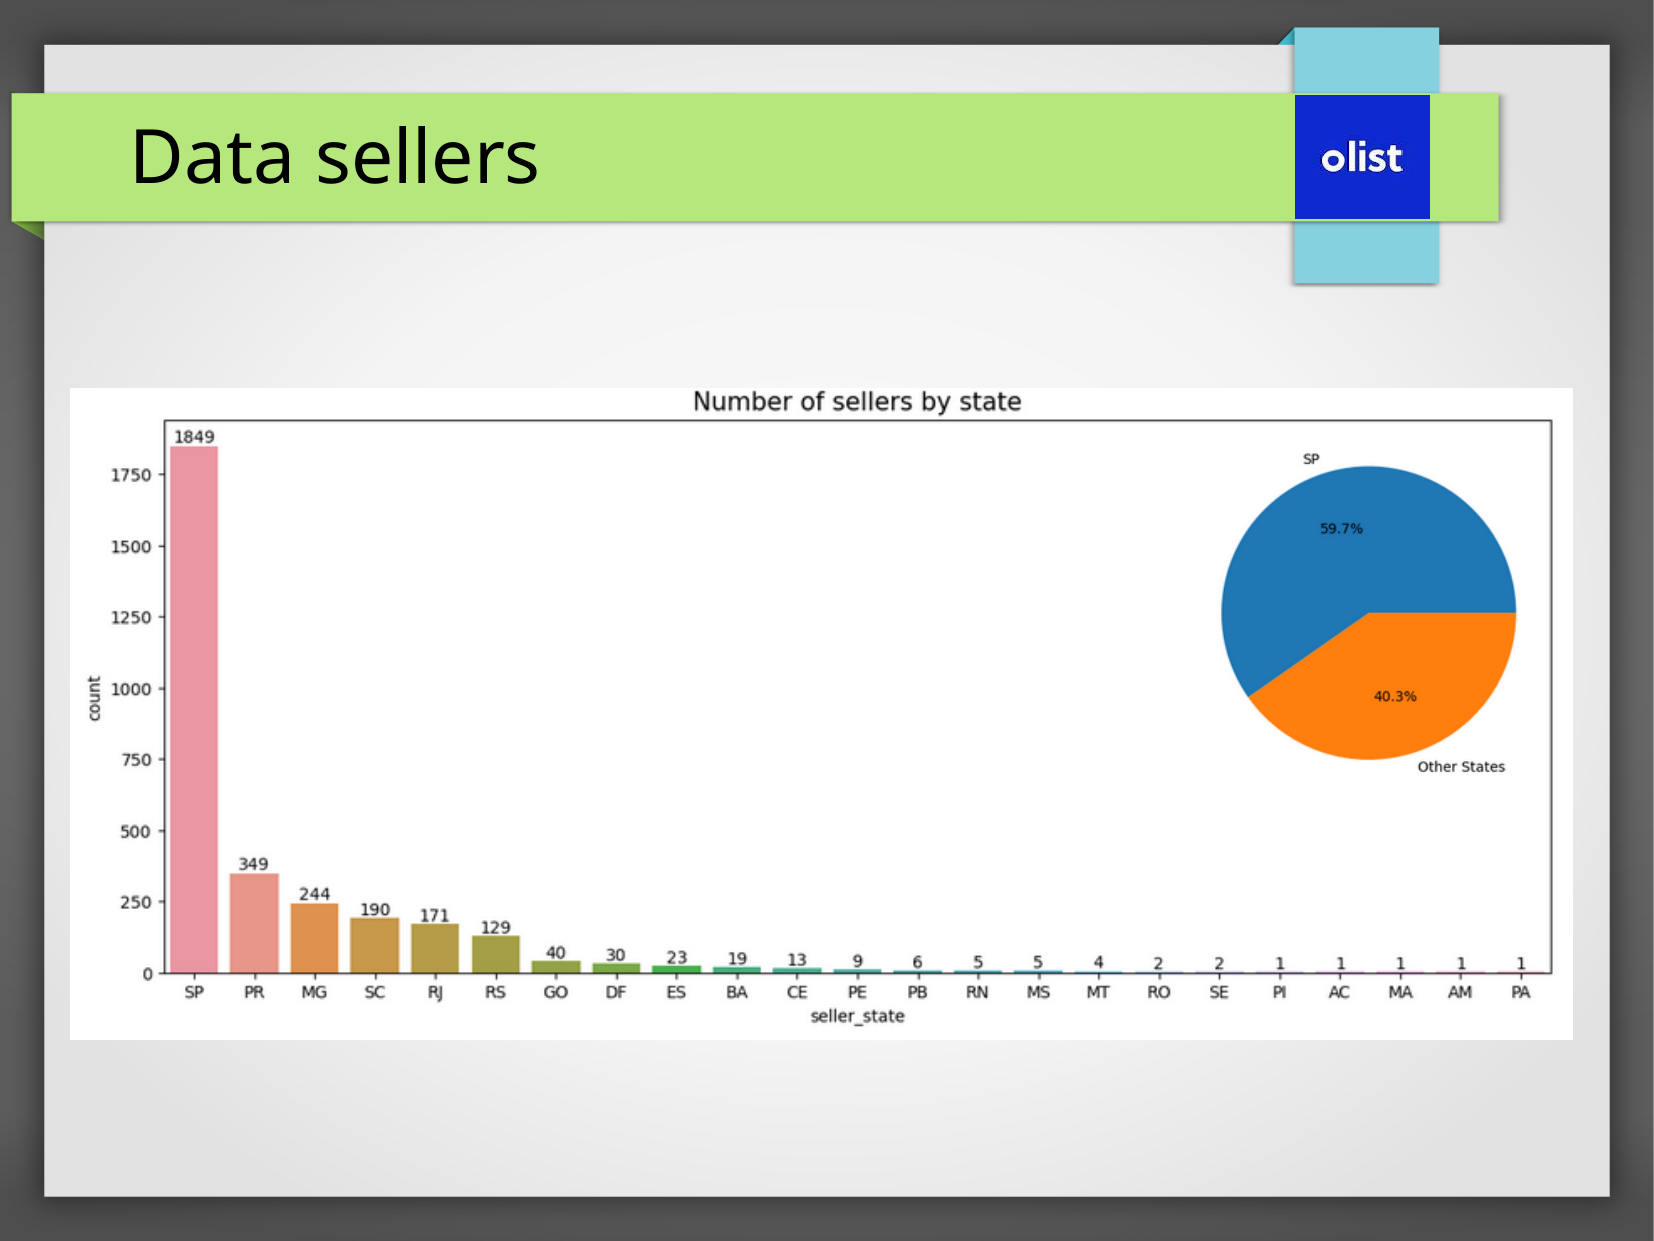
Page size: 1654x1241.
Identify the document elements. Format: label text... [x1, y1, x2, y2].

picture [0, 0, 1654, 1241]
title Data sellers [129, 95, 1295, 214]
